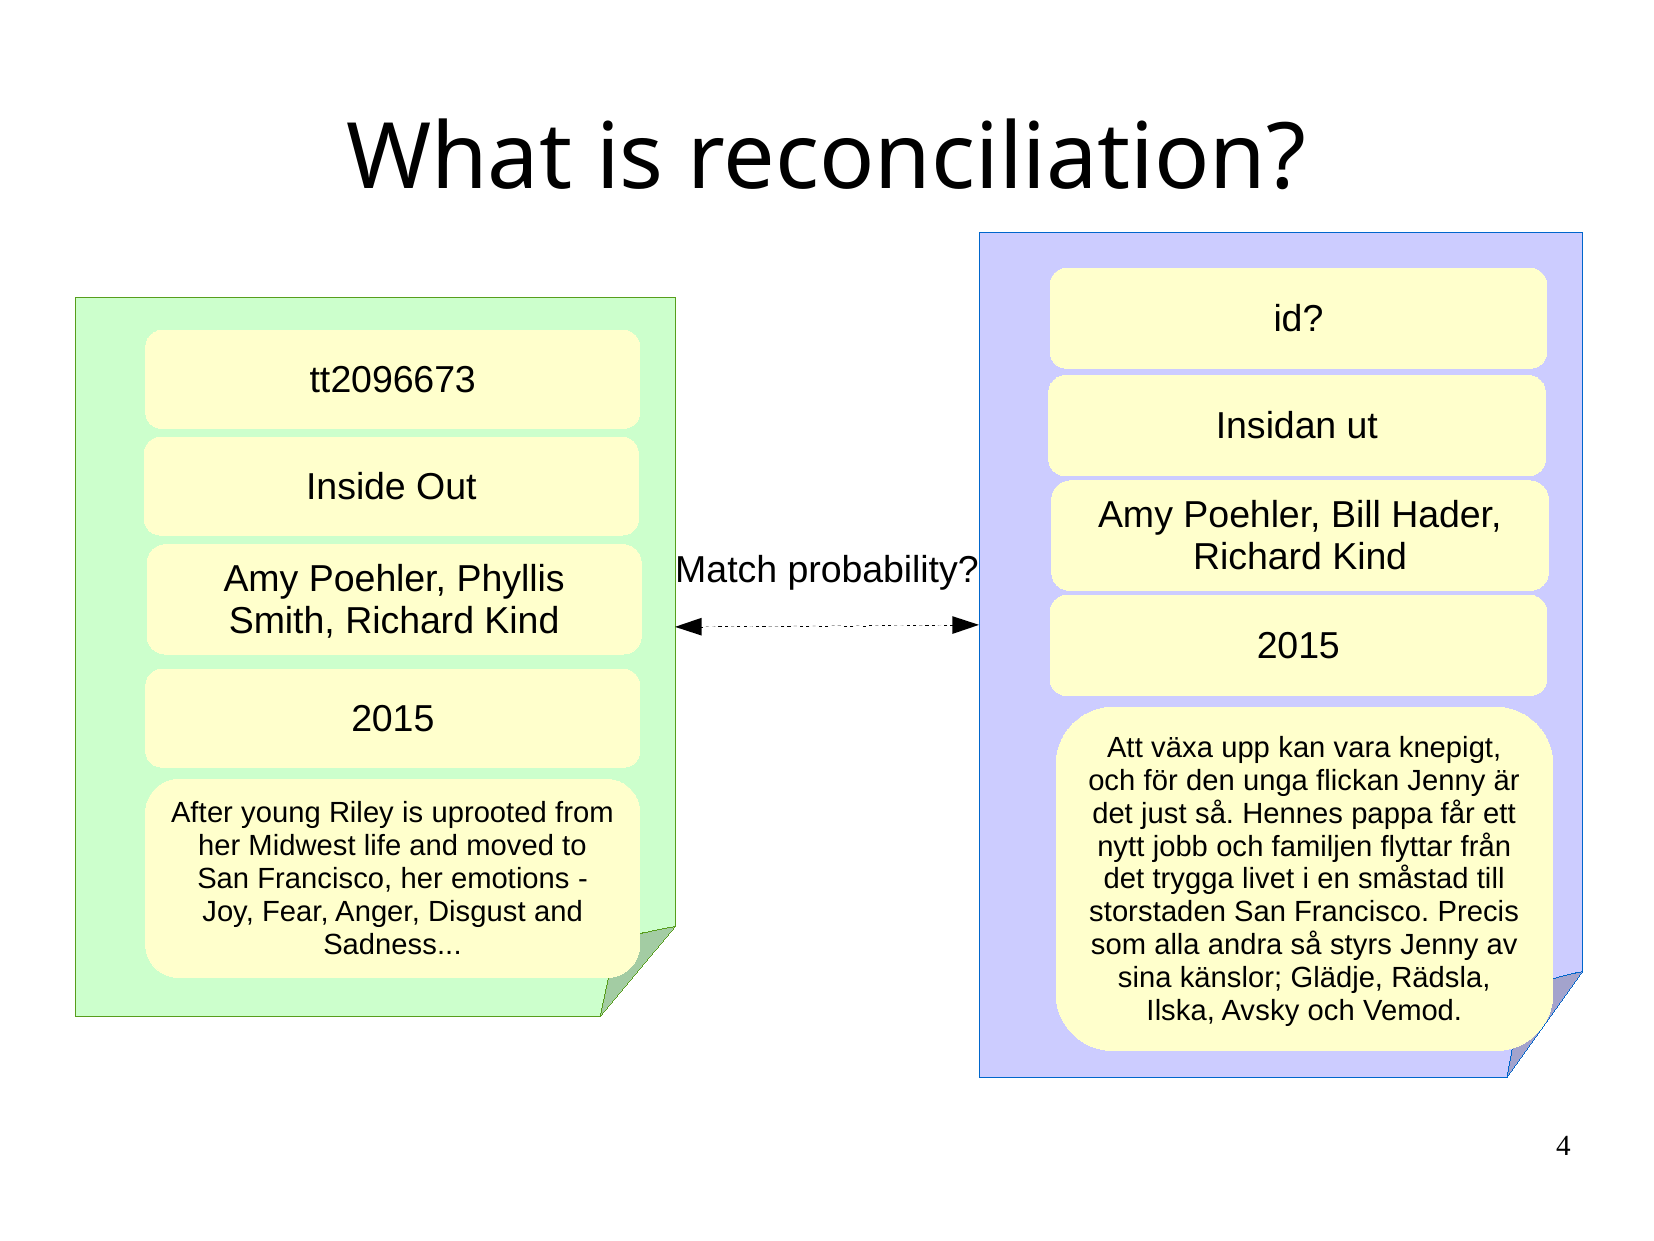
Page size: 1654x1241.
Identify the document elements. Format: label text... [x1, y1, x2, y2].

text_box Att växa upp kan vara knepigt, och för den unga flickan Jenny är det just så. Hennes pappa får ett nytt jobb och familjen flyttar från det trygga livet i en småstad till storstaden San Francisco. Precis som alla andra så styrs Jenny av sina känslor; Glädje, Rädsla, Ilska, Avsky och Vemod. [1056, 707, 1553, 1051]
text_box 2015 [145, 669, 640, 768]
text_box [75, 297, 676, 1017]
text_box Inside Out [144, 437, 639, 536]
text_box 2015 [1050, 595, 1547, 696]
title What is reconciliation? [82, 49, 1571, 257]
text_box Amy Poehler, Bill Hader, Richard Kind [1051, 480, 1549, 591]
text_box Insidan ut [1048, 375, 1546, 476]
text_box tt2096673 [145, 330, 640, 429]
text_box Amy Poehler, Phyllis Smith, Richard Kind [147, 544, 642, 655]
text_box After young Riley is uprooted from her Midwest life and moved to San Francisco, her emotions - Joy, Fear, Anger, Disgust and Sadness... [145, 779, 640, 978]
text_box id? [1050, 268, 1547, 369]
text_box [979, 232, 1583, 1078]
